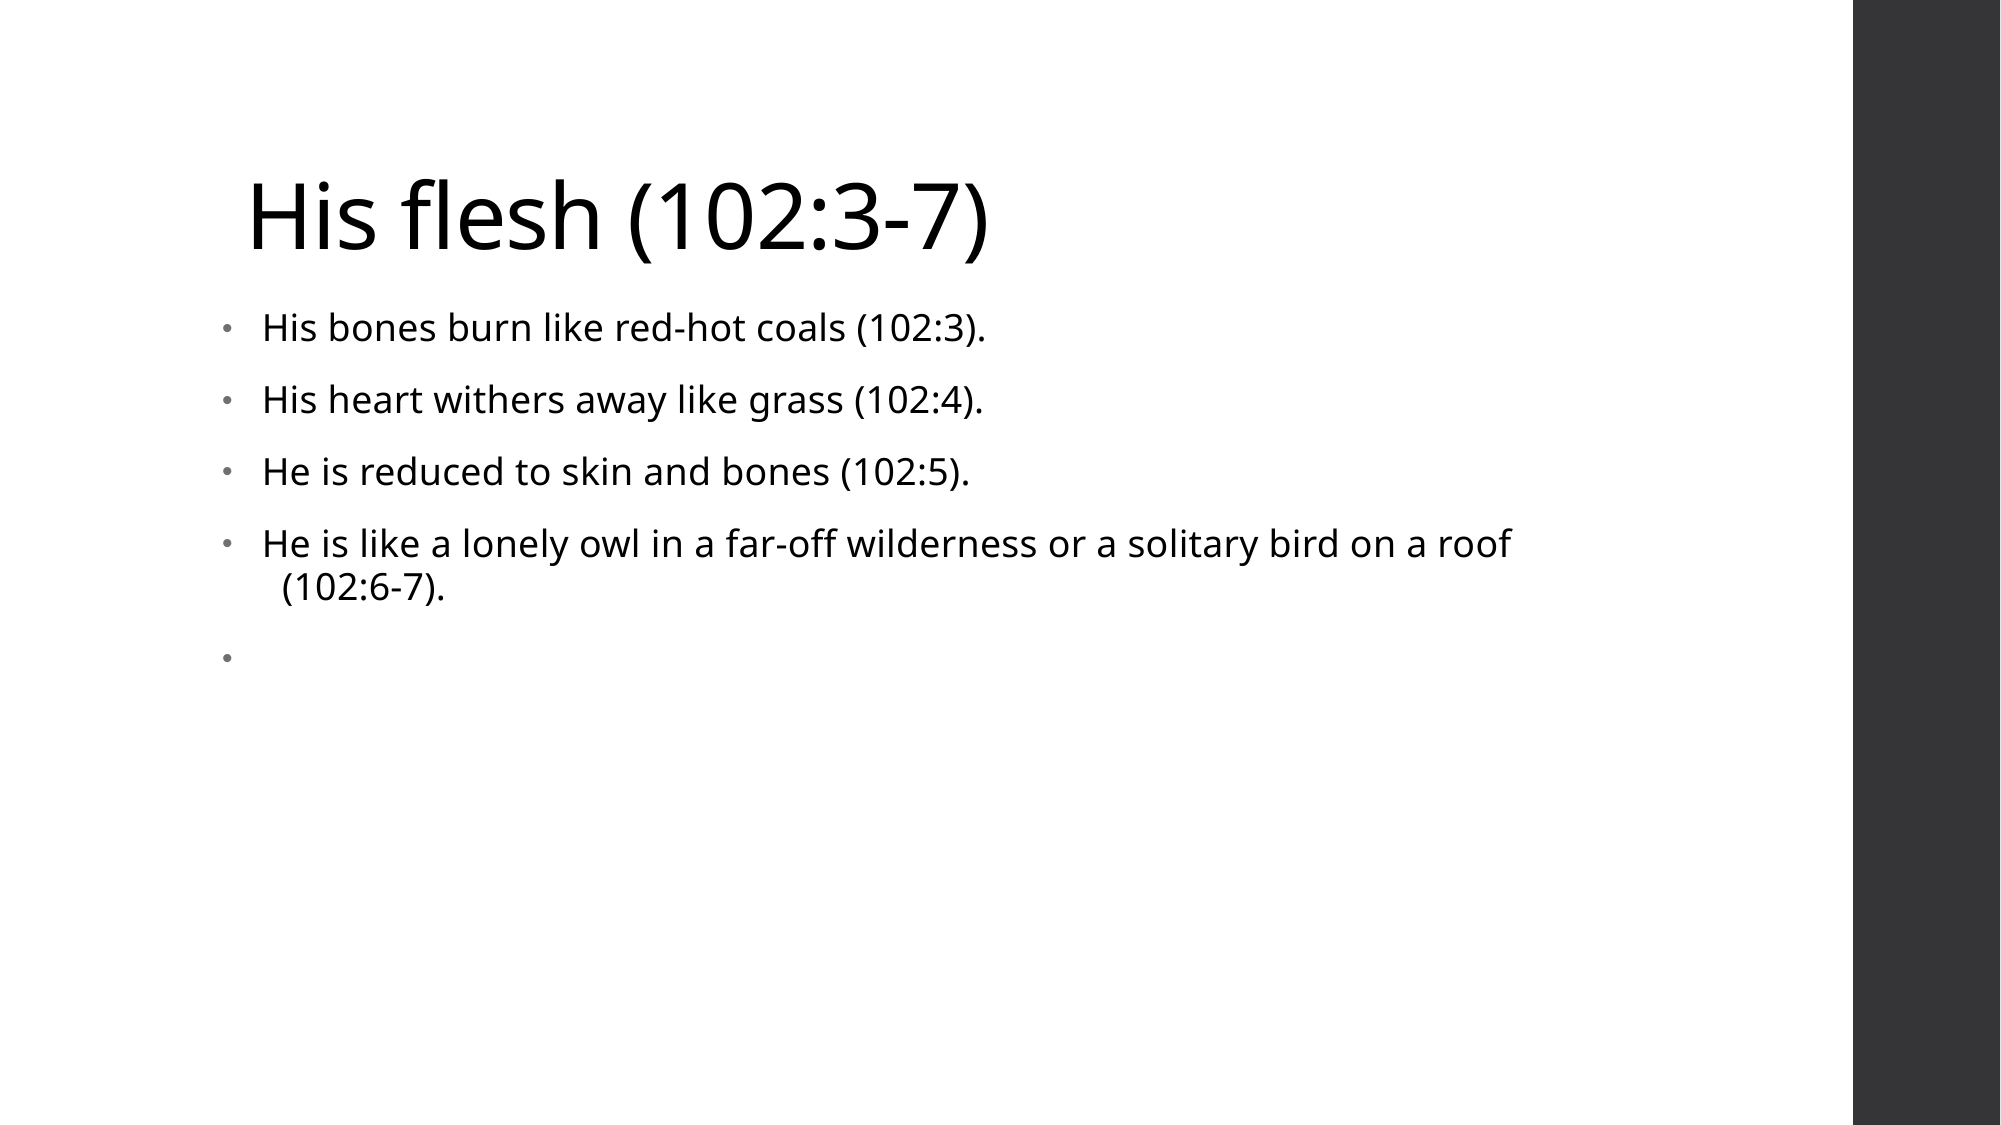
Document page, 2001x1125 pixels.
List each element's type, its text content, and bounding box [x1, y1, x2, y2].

list His bones burn like red-hot coals (102:3). His heart withers away like grass (102:4). He is reduced to skin and bones (102:5). He is like a lonely owl in a far-off wilderness or a solitary bird on a roof (102:6-7). [206, 299, 1617, 1014]
title His flesh (102:3-7) [206, 60, 1797, 278]
